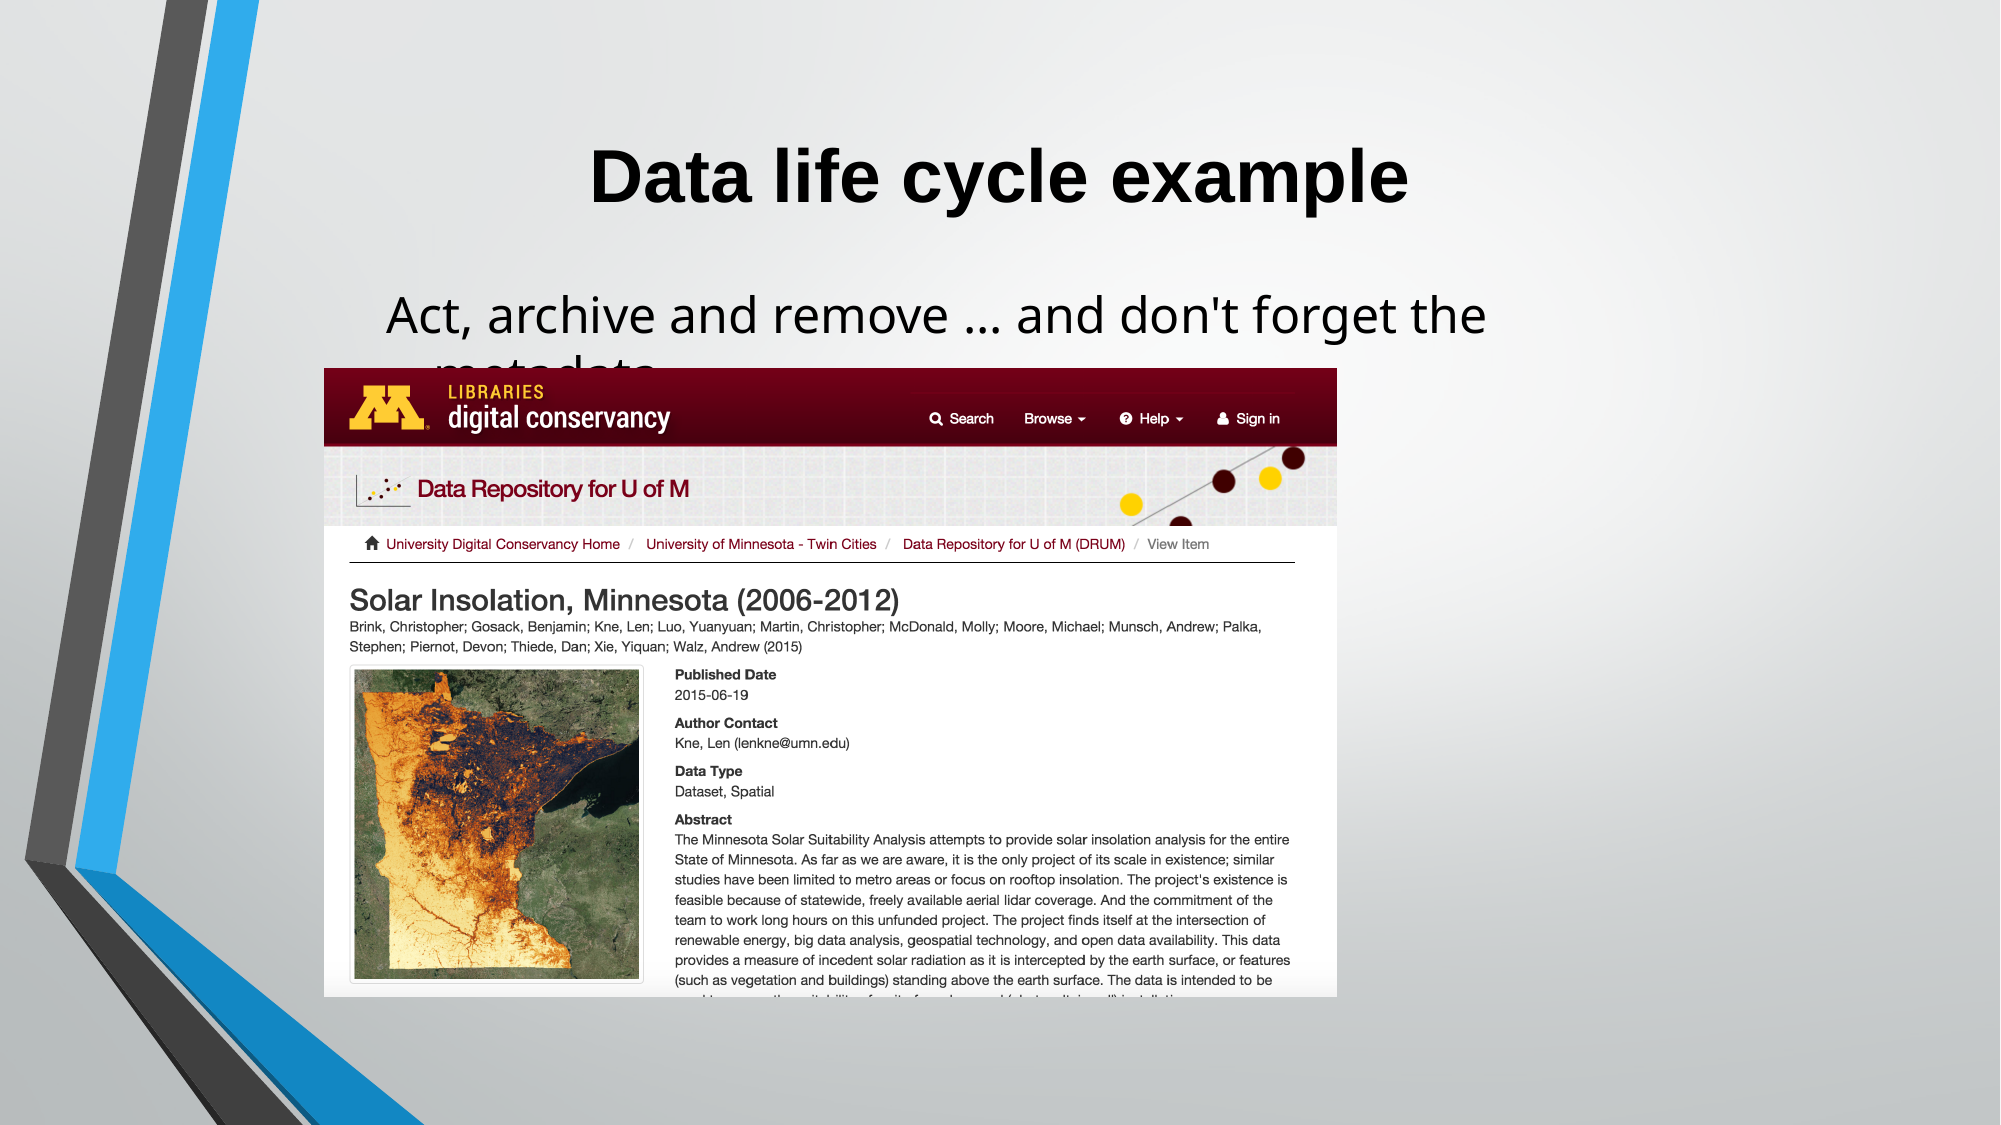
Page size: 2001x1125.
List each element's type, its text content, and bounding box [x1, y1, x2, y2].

picture [324, 368, 1337, 997]
list Act, archive and remove ... and don't forget the metadata [324, 262, 1675, 1078]
title Data life cycle example [324, 45, 1675, 233]
